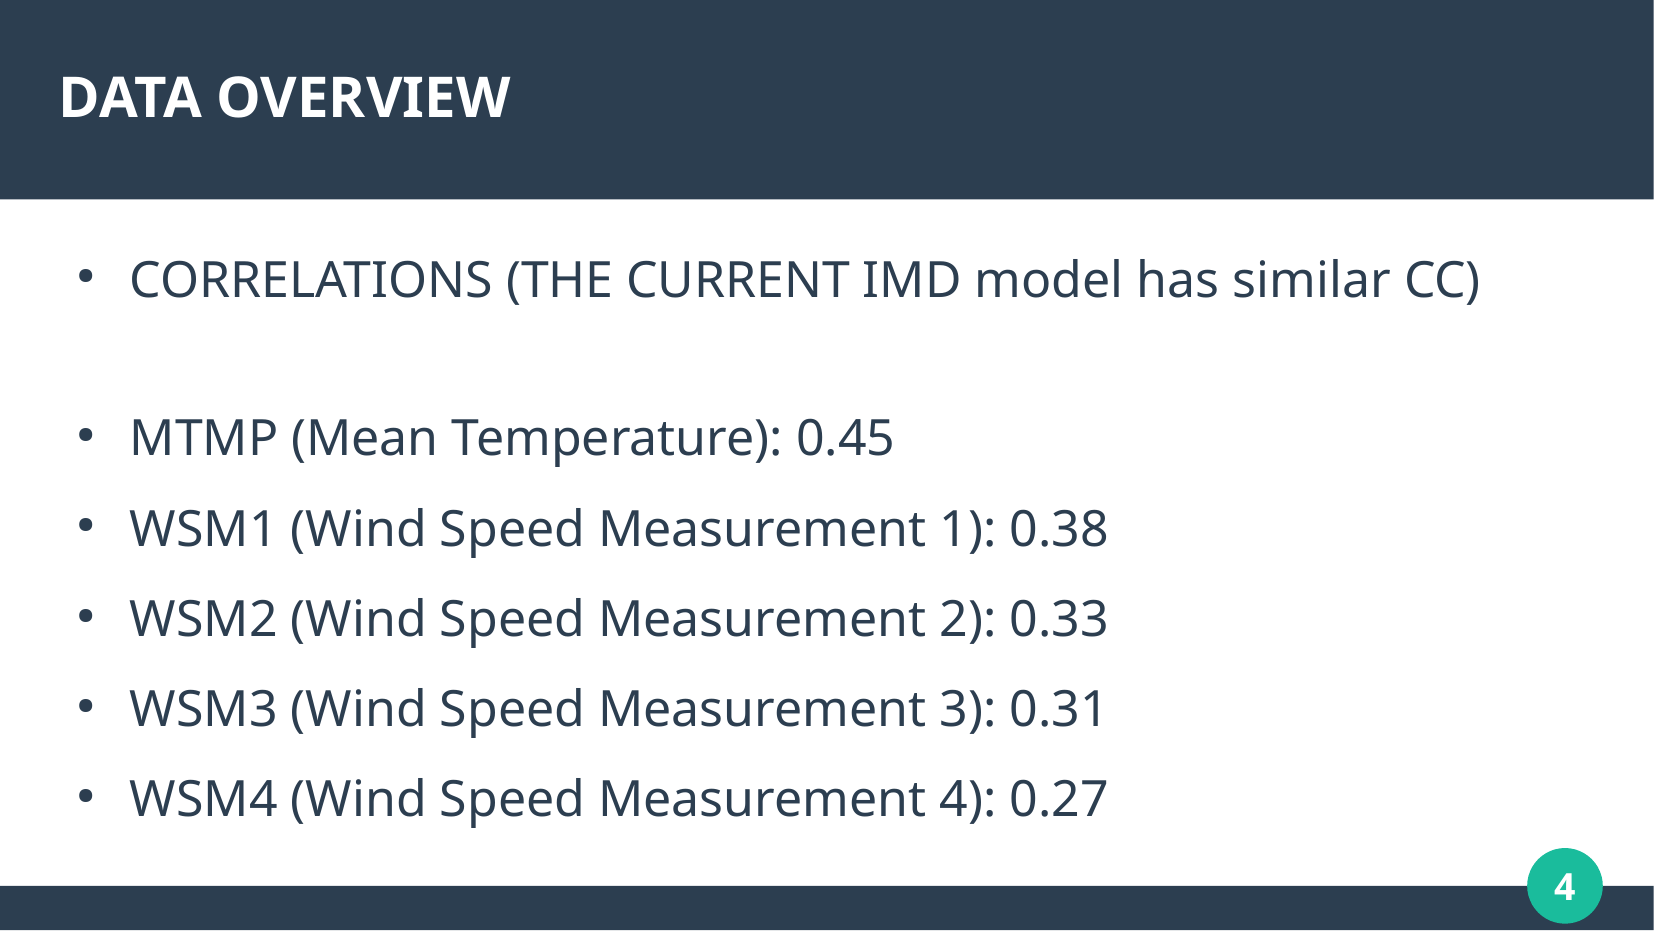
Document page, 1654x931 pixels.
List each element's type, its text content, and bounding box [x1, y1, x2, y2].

list CORRELATIONS (THE CURRENT IMD model has similar CC) MTMP (Mean Temperature): 0.45 WSM1 (Wind Speed Measurement 1): 0.38 WSM2 (Wind Speed Measurement 2): 0.33 WSM3 (Wind Speed Measurement 3): 0.31 WSM4 (Wind Speed Measurement 4): 0.27 [59, 243, 1595, 864]
title DATA OVERVIEW [59, 37, 1595, 156]
